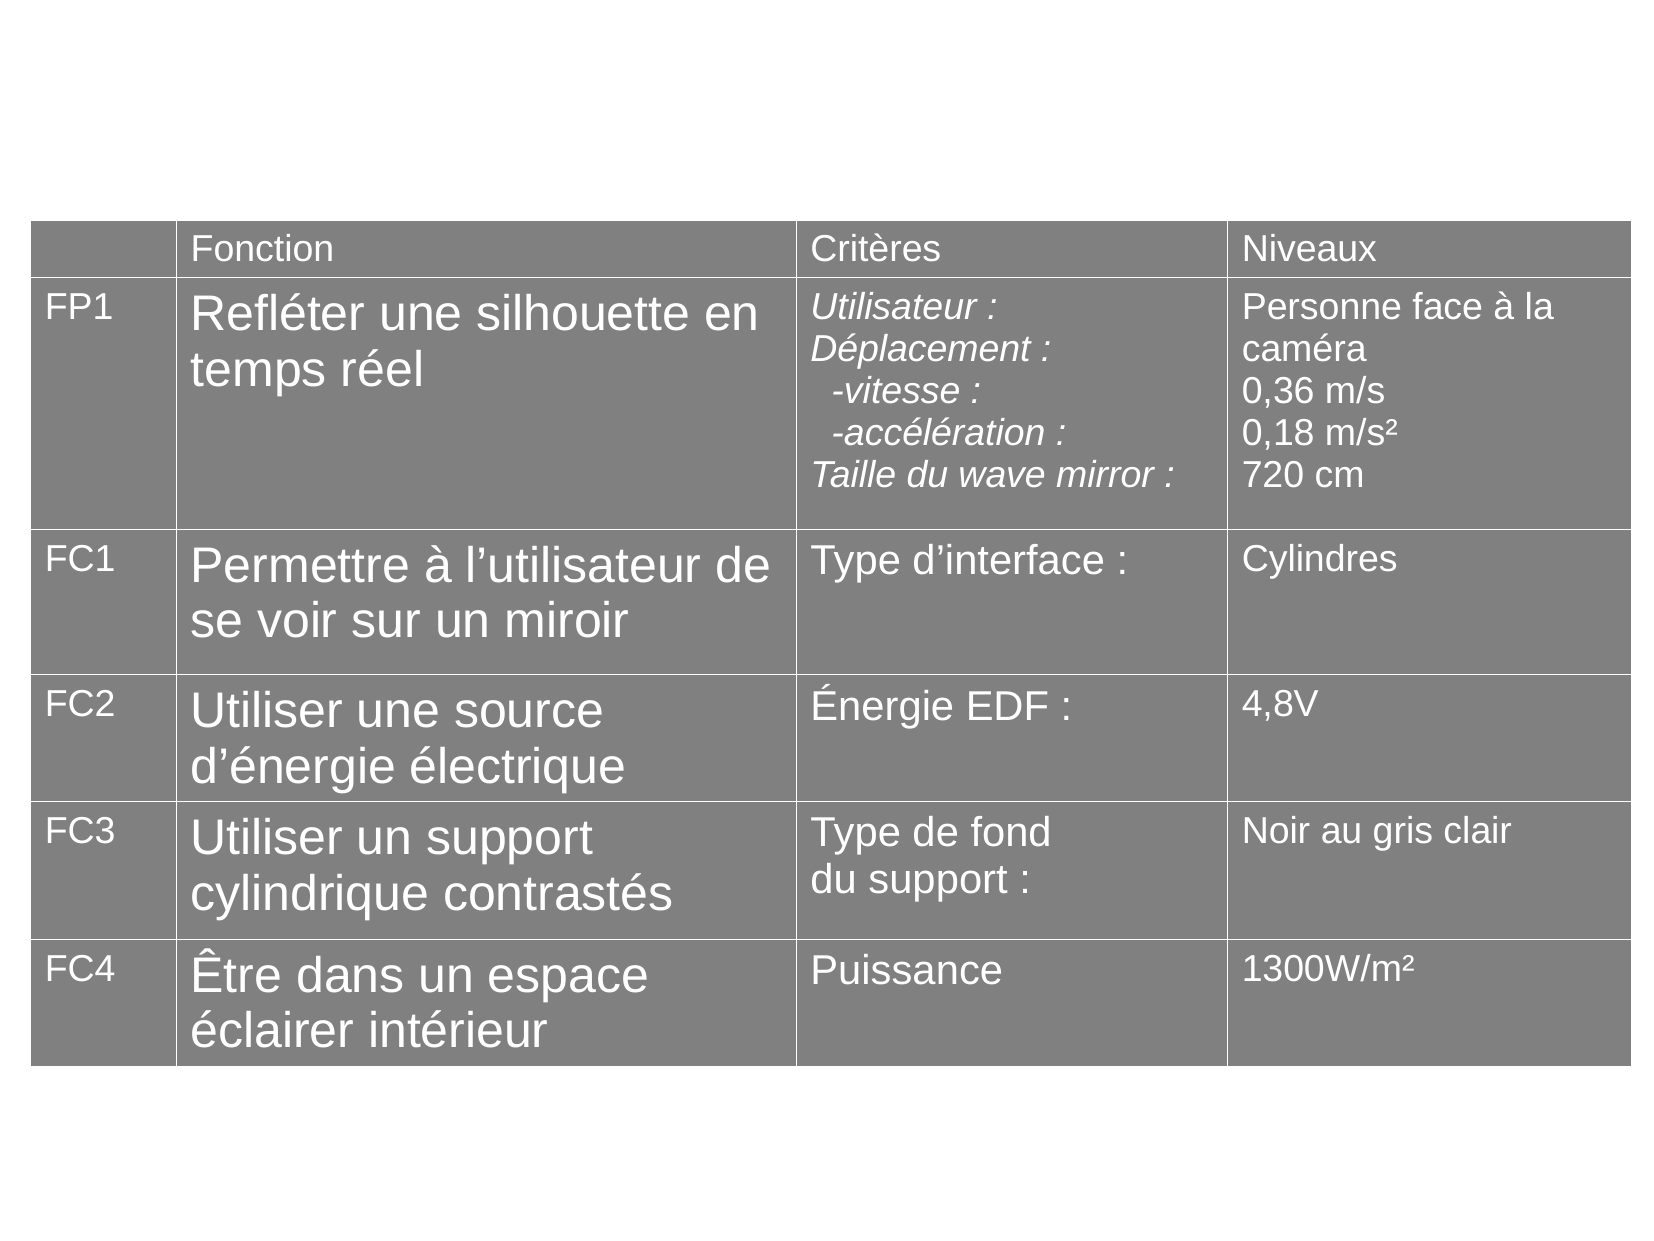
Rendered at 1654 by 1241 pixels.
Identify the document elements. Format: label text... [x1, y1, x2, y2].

table_header Niveaux [1228, 221, 1631, 277]
table_cell Utiliser une source d’énergie électrique [177, 675, 796, 801]
table_cell Noir au gris clair [1228, 802, 1631, 939]
table_cell Personne face à la caméra 0,36 m/s 0,18 m/s² 720 cm [1228, 278, 1631, 529]
table_header [31, 221, 176, 277]
table_cell FC2 [31, 675, 176, 801]
table_cell Permettre à l’utilisateur de se voir sur un miroir [177, 530, 796, 674]
table_cell Cylindres [1228, 530, 1631, 674]
table_cell Refléter une silhouette en temps réel [177, 278, 796, 529]
table_cell Utilisateur : Déplacement : -vitesse : -accélération : Taille du wave mirror : [797, 278, 1227, 529]
table_cell Type de fond du support : [797, 802, 1227, 939]
table_cell 1300W/m² [1228, 940, 1631, 1066]
table_cell Puissance [797, 940, 1227, 1066]
table_cell FC3 [31, 802, 176, 939]
table_cell Énergie EDF : [797, 675, 1227, 801]
table_cell FC1 [31, 530, 176, 674]
table_cell FP1 [31, 278, 176, 529]
table_cell 4,8V [1228, 675, 1631, 801]
table_cell Utiliser un support cylindrique contrastés [177, 802, 796, 939]
table_cell FC4 [31, 940, 176, 1066]
table_header Fonction [177, 221, 796, 277]
table_cell Type d’interface : [797, 530, 1227, 674]
table_cell Être dans un espace éclairer intérieur [177, 940, 796, 1066]
table_header Critères [797, 221, 1227, 277]
